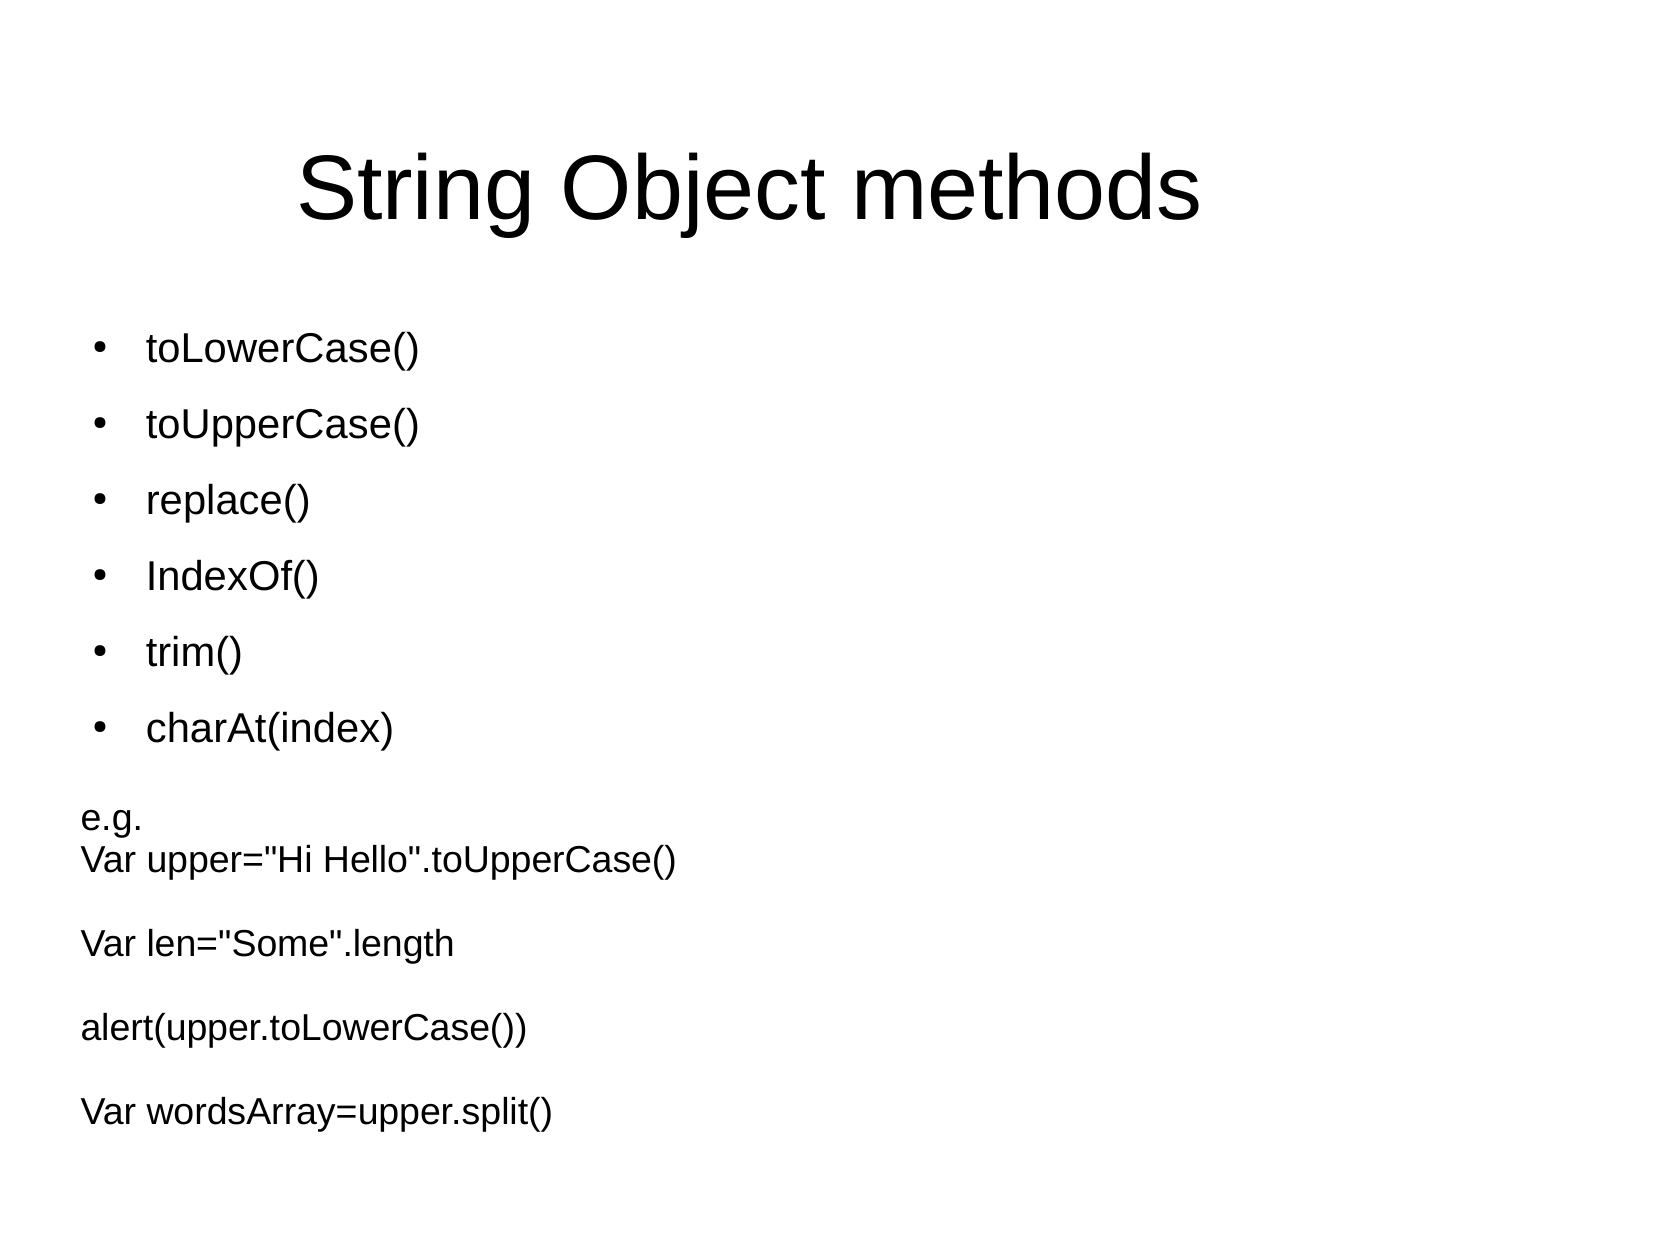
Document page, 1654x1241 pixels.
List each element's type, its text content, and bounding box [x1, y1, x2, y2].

text_box e.g. Var upper="Hi Hello".toUpperCase() Var len="Some".length alert(upper.toLowerCase()) Var wordsArray=upper.split() [65, 789, 1366, 1141]
title String Object methods [75, 82, 1426, 293]
list toLowerCase() toUpperCase() replace() IndexOf() trim() charAt(index) [75, 324, 1426, 1053]
